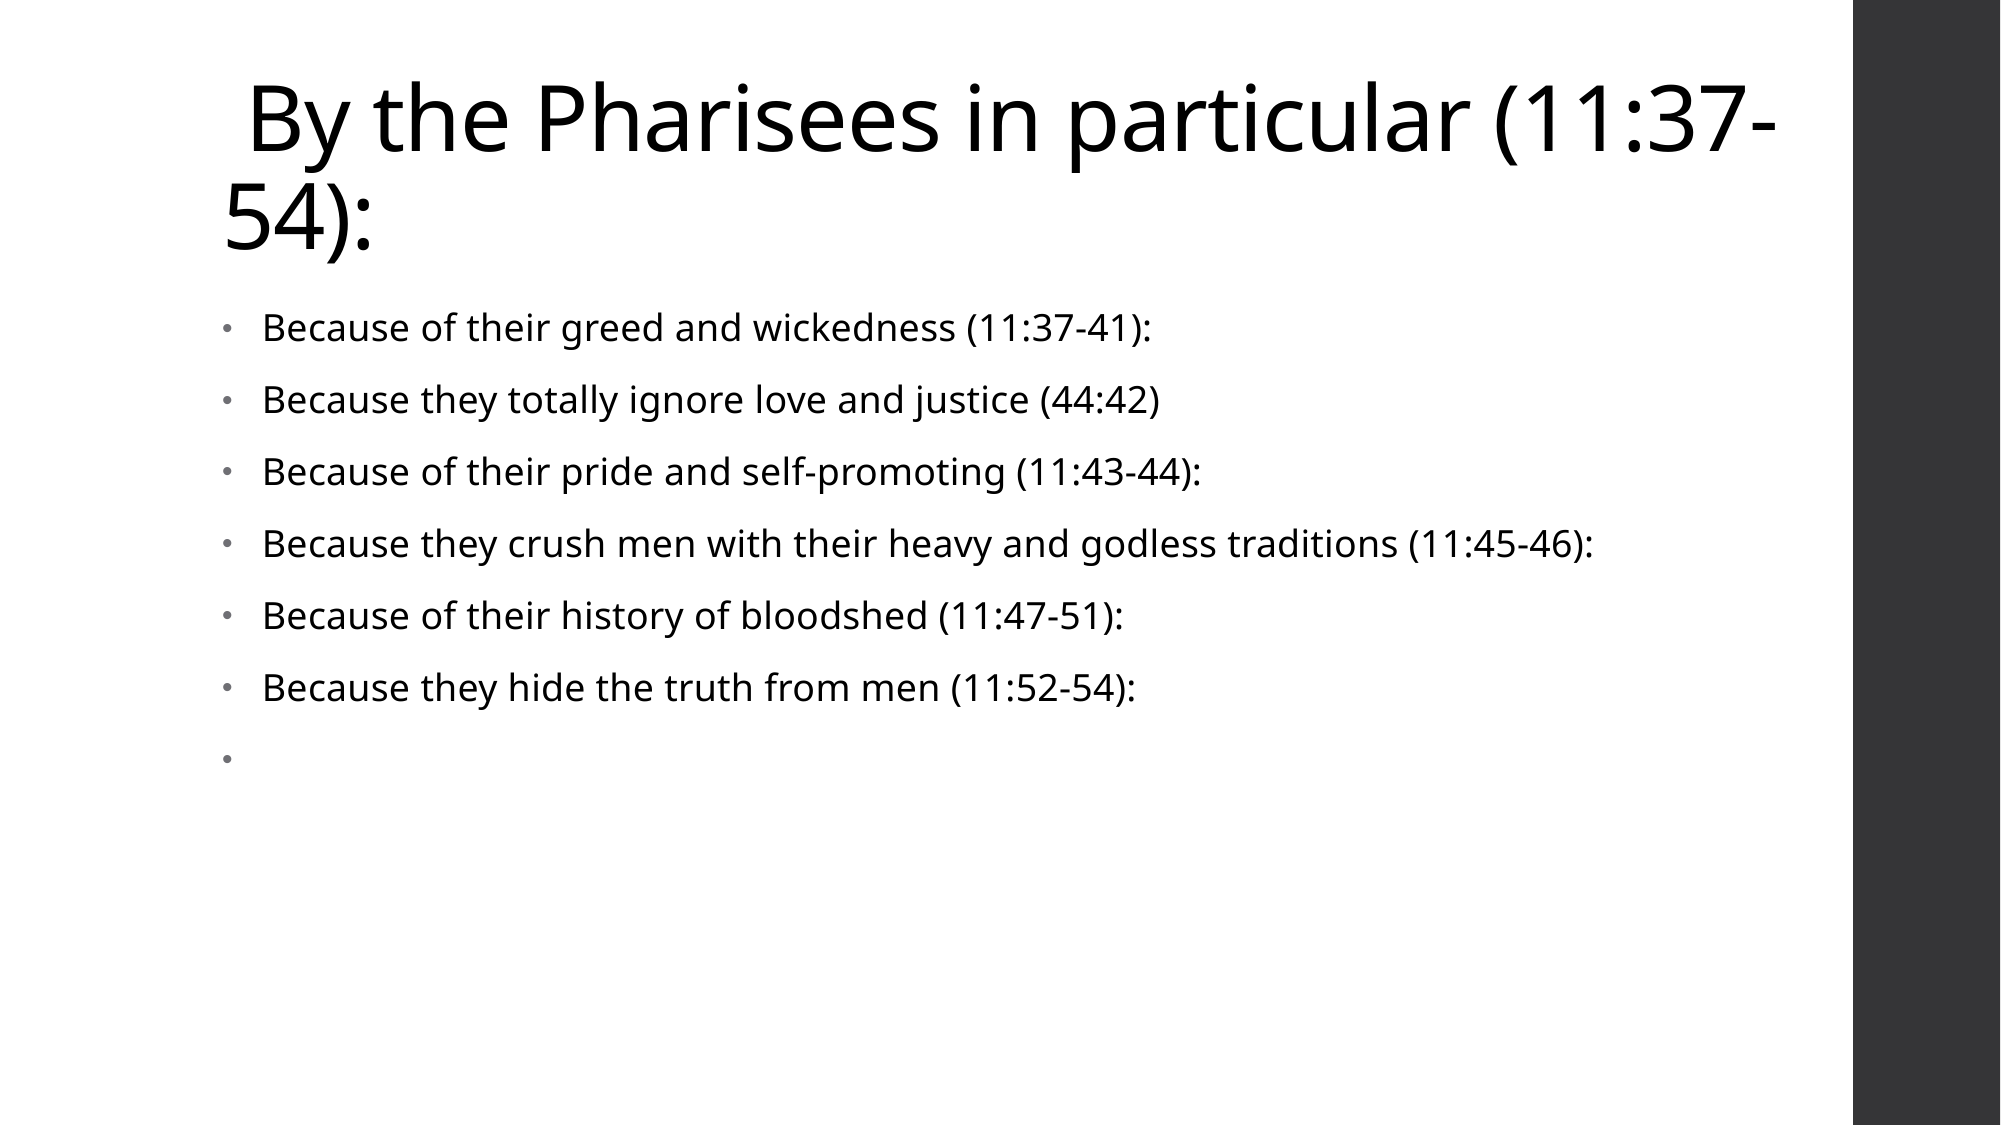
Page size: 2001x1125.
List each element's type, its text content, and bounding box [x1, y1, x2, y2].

list Because of their greed and wickedness (11:37-41): Because they totally ignore love and justice (44:42) Because of their pride and self-promoting (11:43-44): Because they crush men with their heavy and godless traditions (11:45-46): Because of their history of bloodshed (11:47-51): Because they hide the truth from men (11:52-54): [206, 299, 1617, 1014]
title By the Pharisees in particular (11:37-54): [206, 60, 1797, 278]
